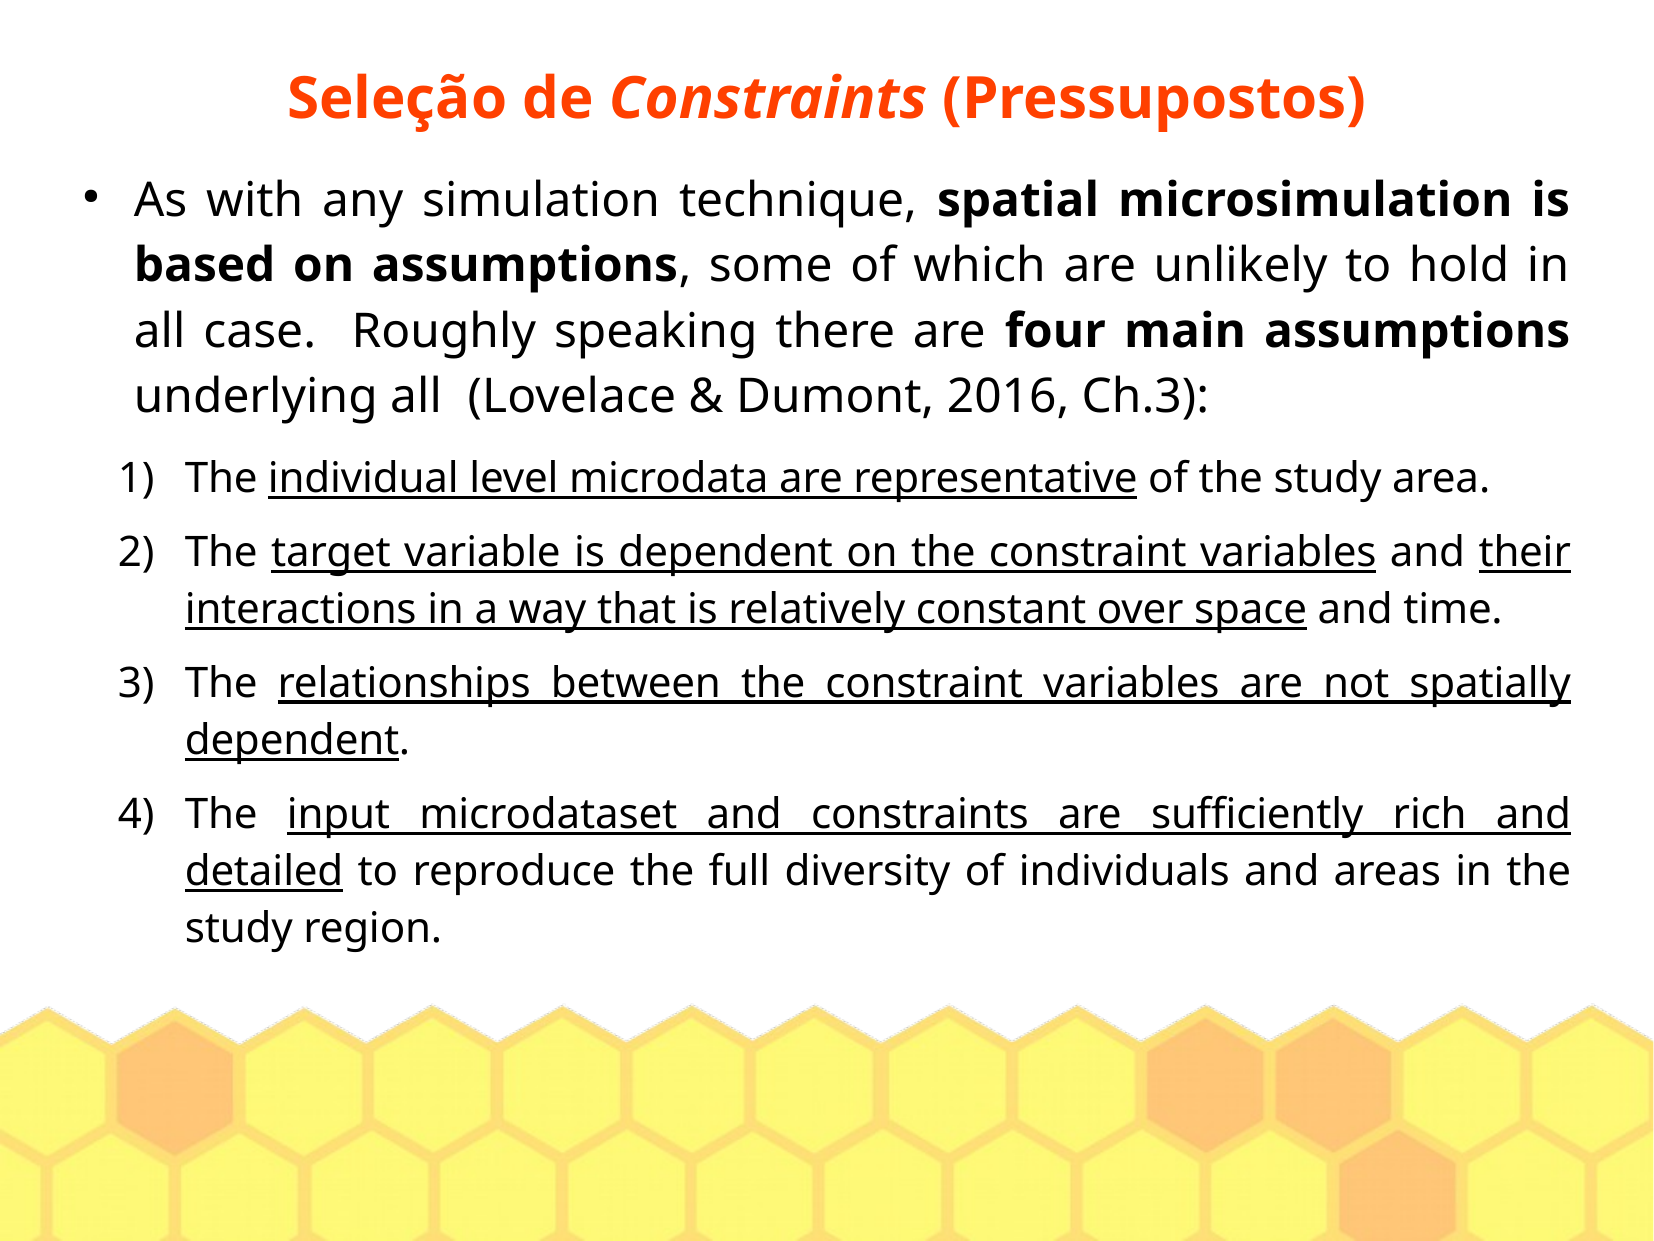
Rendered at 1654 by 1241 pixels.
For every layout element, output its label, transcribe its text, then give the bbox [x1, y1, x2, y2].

picture [0, 1001, 1654, 1241]
title Seleção de Constraints (Pressupostos) [82, 49, 1571, 142]
list As with any simulation technique, spatial microsimulation is based on assumptions, some of which are unlikely to hold in all case. Roughly speaking there are four main assumptions underlying all (Lovelace & Dumont, 2016, Ch.3): The individual level microdata are representative of the study area. The target variable is dependent on the constraint variables and their interactions in a way that is relatively constant over space and time. The relationships between the constraint variables are not spatially dependent. The input microdataset and constraints are sufficiently rich and detailed to reproduce the full diversity of individuals and areas in the study region. [82, 165, 1571, 1010]
